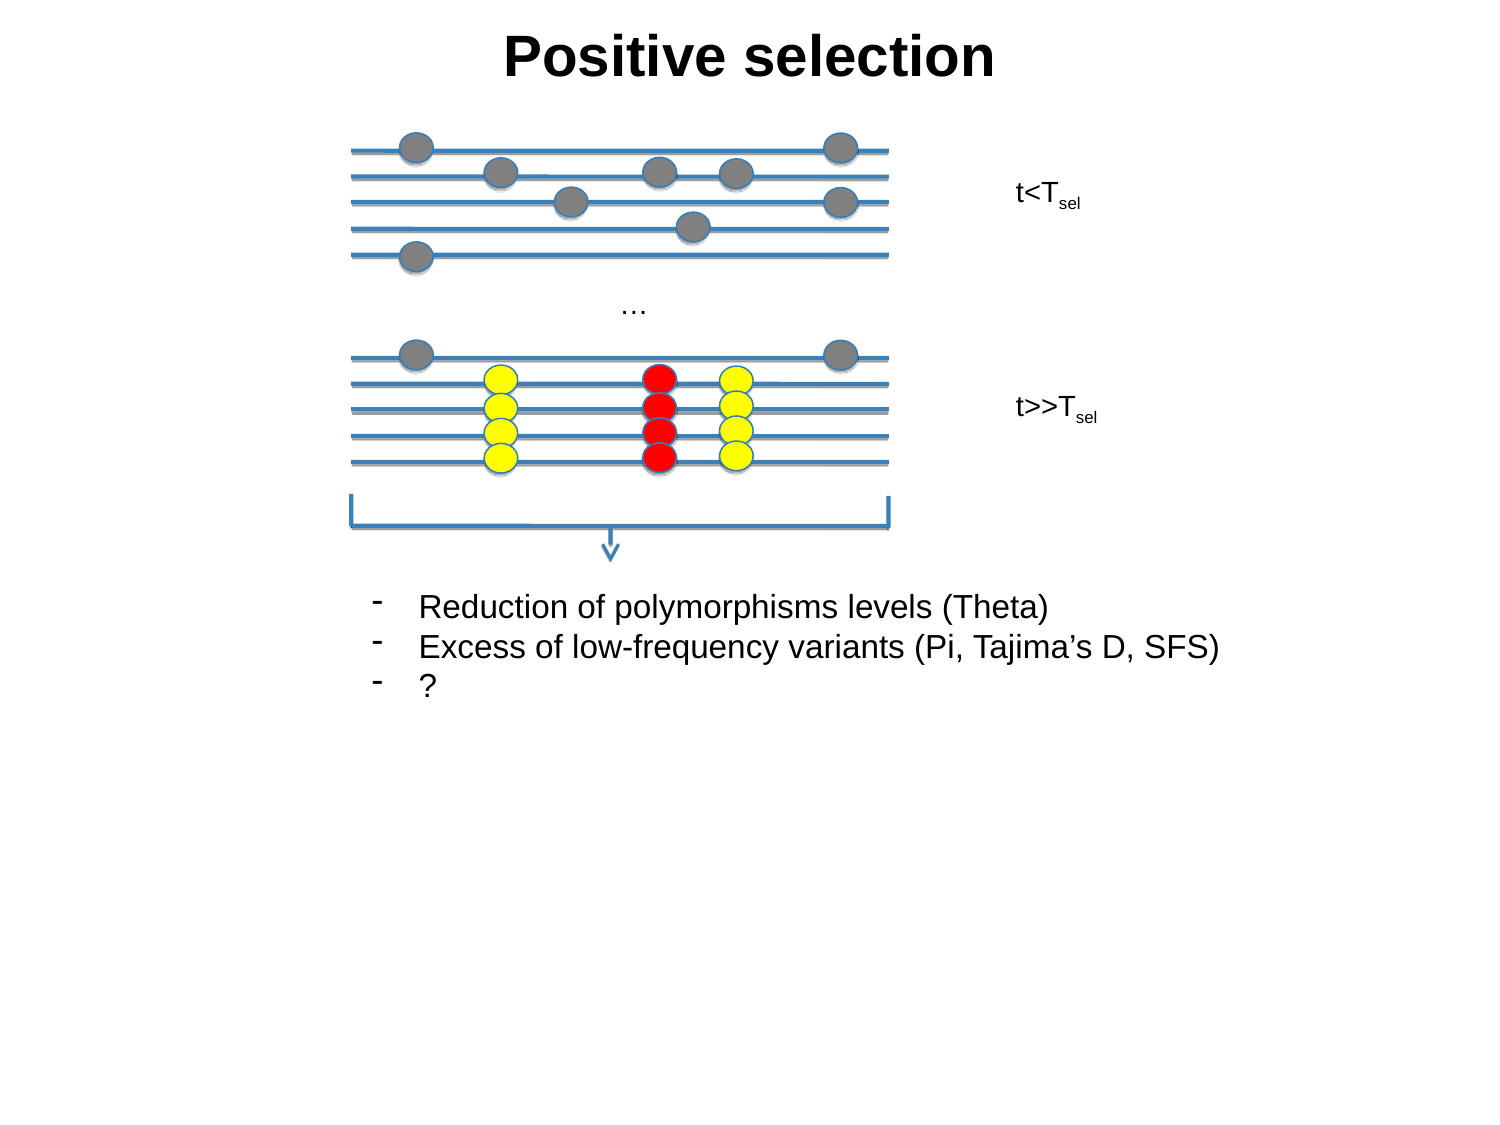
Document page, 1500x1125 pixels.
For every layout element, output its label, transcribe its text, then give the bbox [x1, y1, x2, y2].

text_box [719, 158, 754, 189]
text_box [554, 187, 589, 217]
text_box [484, 365, 518, 474]
text_box [823, 133, 858, 163]
text_box [642, 157, 677, 188]
text_box [823, 340, 858, 371]
title Positive selection [75, 3, 1425, 103]
text_box [719, 366, 754, 471]
text_box [399, 241, 434, 272]
text_box [676, 212, 711, 242]
text_box [399, 132, 434, 163]
text_box Reduction of polymorphisms levels (Theta) Excess of low-frequency variants (Pi, Tajima’s D, SFS) ? [356, 577, 1237, 713]
text_box t<Tsel [1001, 165, 1163, 221]
text_box [484, 157, 518, 188]
text_box [823, 187, 858, 218]
text_box t>>Tsel [1001, 379, 1163, 435]
text_box … [604, 278, 664, 328]
text_box [642, 364, 677, 473]
text_box [399, 340, 434, 370]
